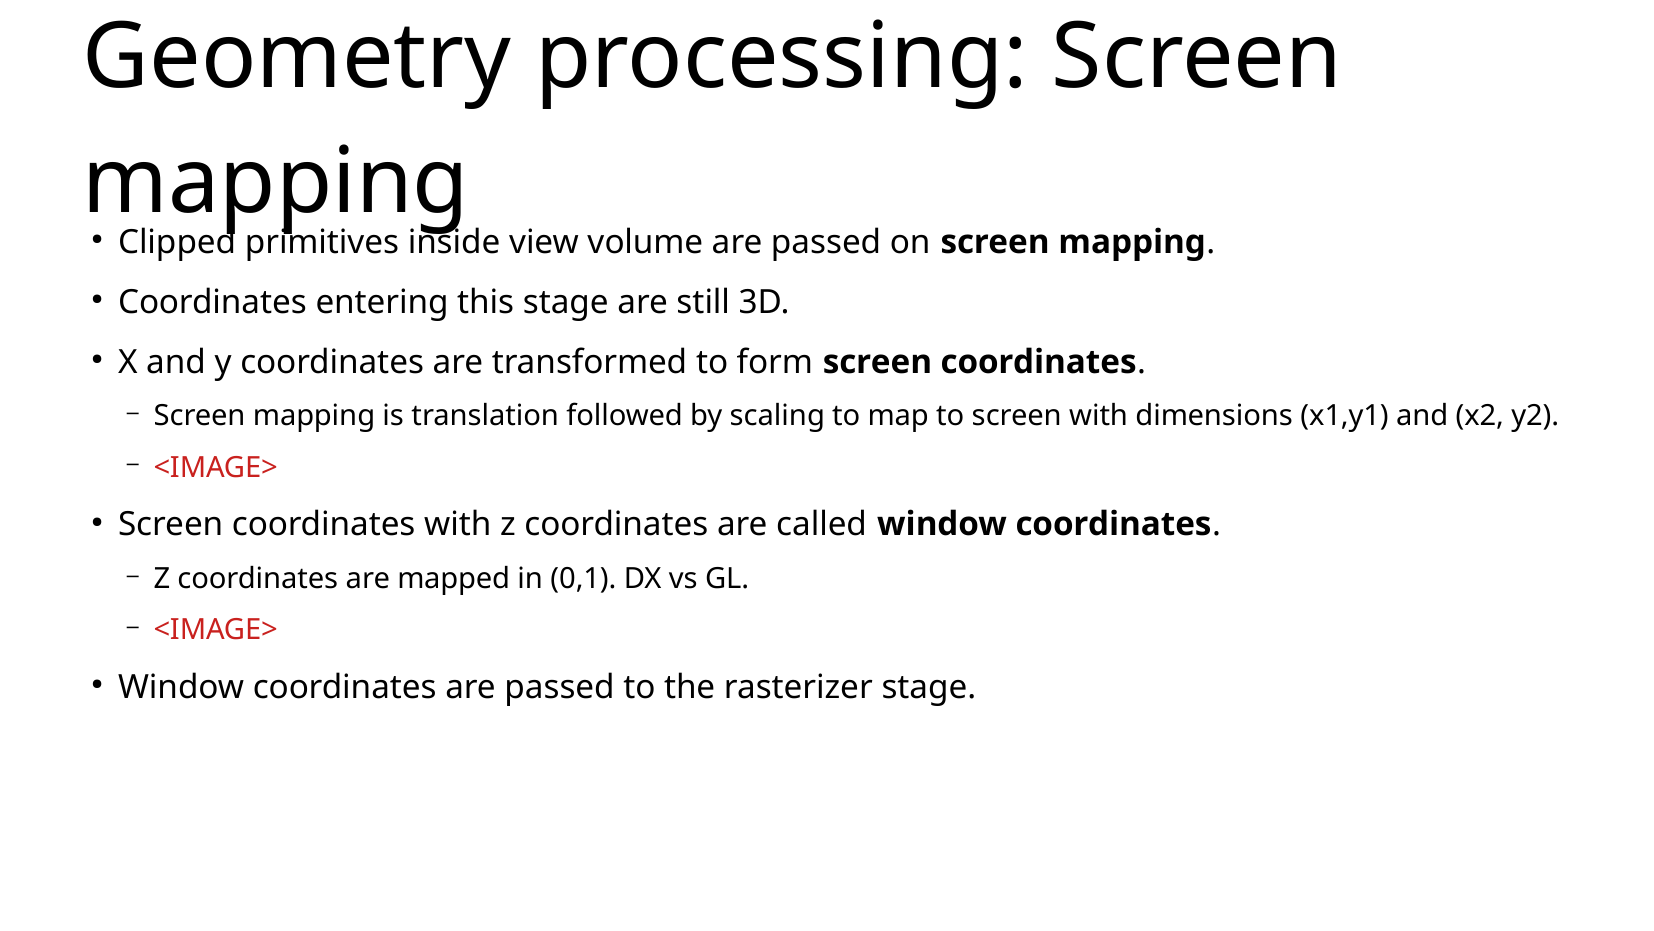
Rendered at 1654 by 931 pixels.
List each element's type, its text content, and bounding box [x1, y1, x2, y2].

title Geometry processing: Screen mapping [82, 37, 1571, 193]
list Clipped primitives inside view volume are passed on screen mapping. Coordinates entering this stage are still 3D. X and y coordinates are transformed to form screen coordinates. Screen mapping is translation followed by scaling to map to screen with dimensions (x1,y1) and (x2, y2). <IMAGE> Screen coordinates with z coordinates are called window coordinates. Z coordinates are mapped in (0,1). DX vs GL. <IMAGE> Window coordinates are passed to the rasterizer stage. [82, 217, 1571, 758]
